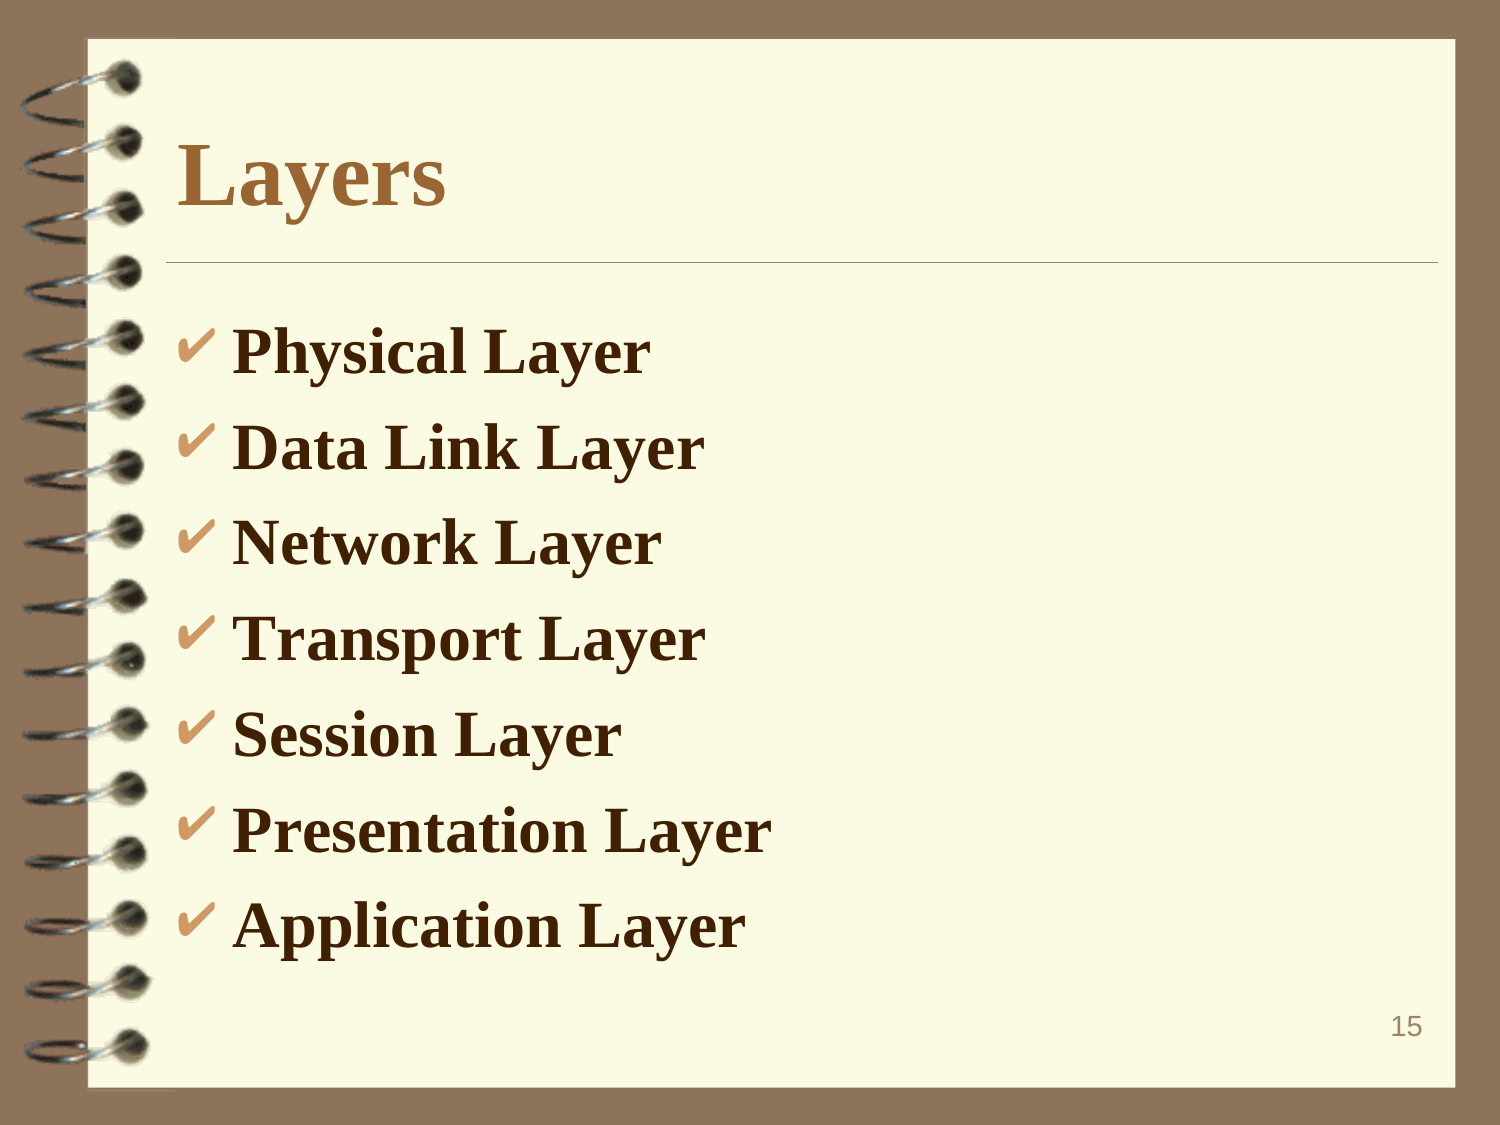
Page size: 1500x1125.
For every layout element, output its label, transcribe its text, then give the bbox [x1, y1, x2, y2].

list Physical Layer Data Link Layer Network Layer Transport Layer Session Layer Presentation Layer Application Layer [162, 299, 1438, 976]
title Layers [162, 74, 1438, 263]
picture [0, 0, 175, 1125]
